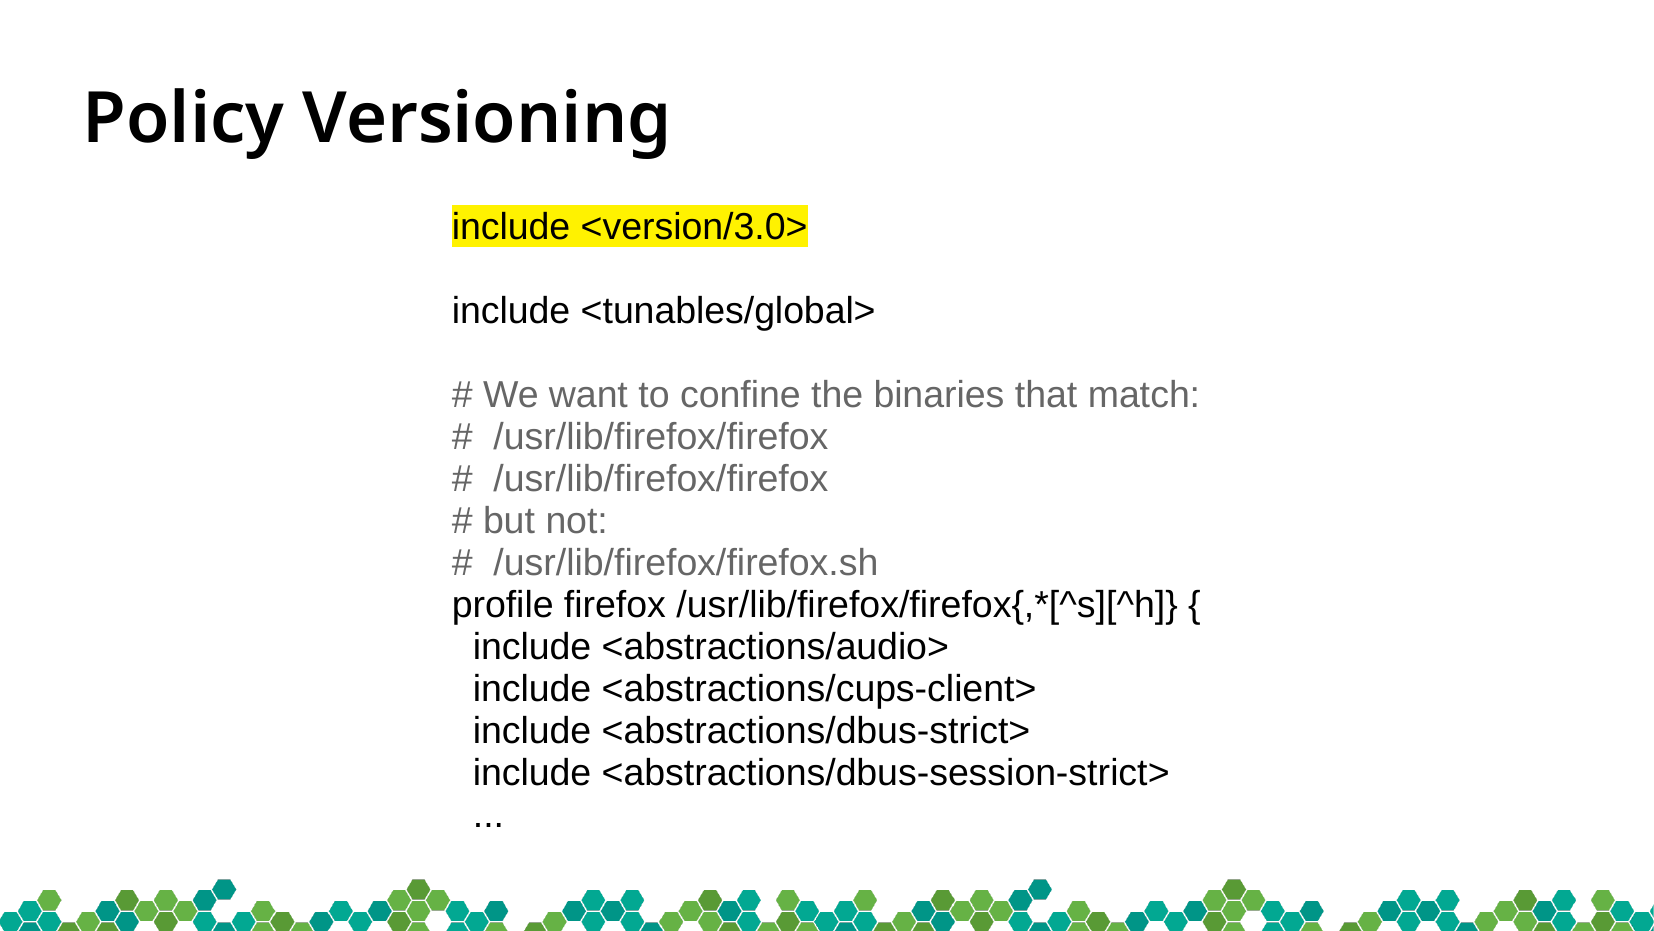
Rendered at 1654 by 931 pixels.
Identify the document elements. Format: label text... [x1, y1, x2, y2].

text_box include <version/3.0> include <tunables/global> # We want to confine the binaries that match: # /usr/lib/firefox/firefox # /usr/lib/firefox/firefox # but not: # /usr/lib/firefox/firefox.sh profile firefox /usr/lib/firefox/firefox{,*[^s][^h]} { include <abstractions/audio> include <abstractions/cups-client> include <abstractions/dbus-strict> include <abstractions/dbus-session-strict> ... [437, 197, 1217, 885]
picture [0, 871, 1654, 931]
title Policy Versioning [82, 37, 1571, 193]
